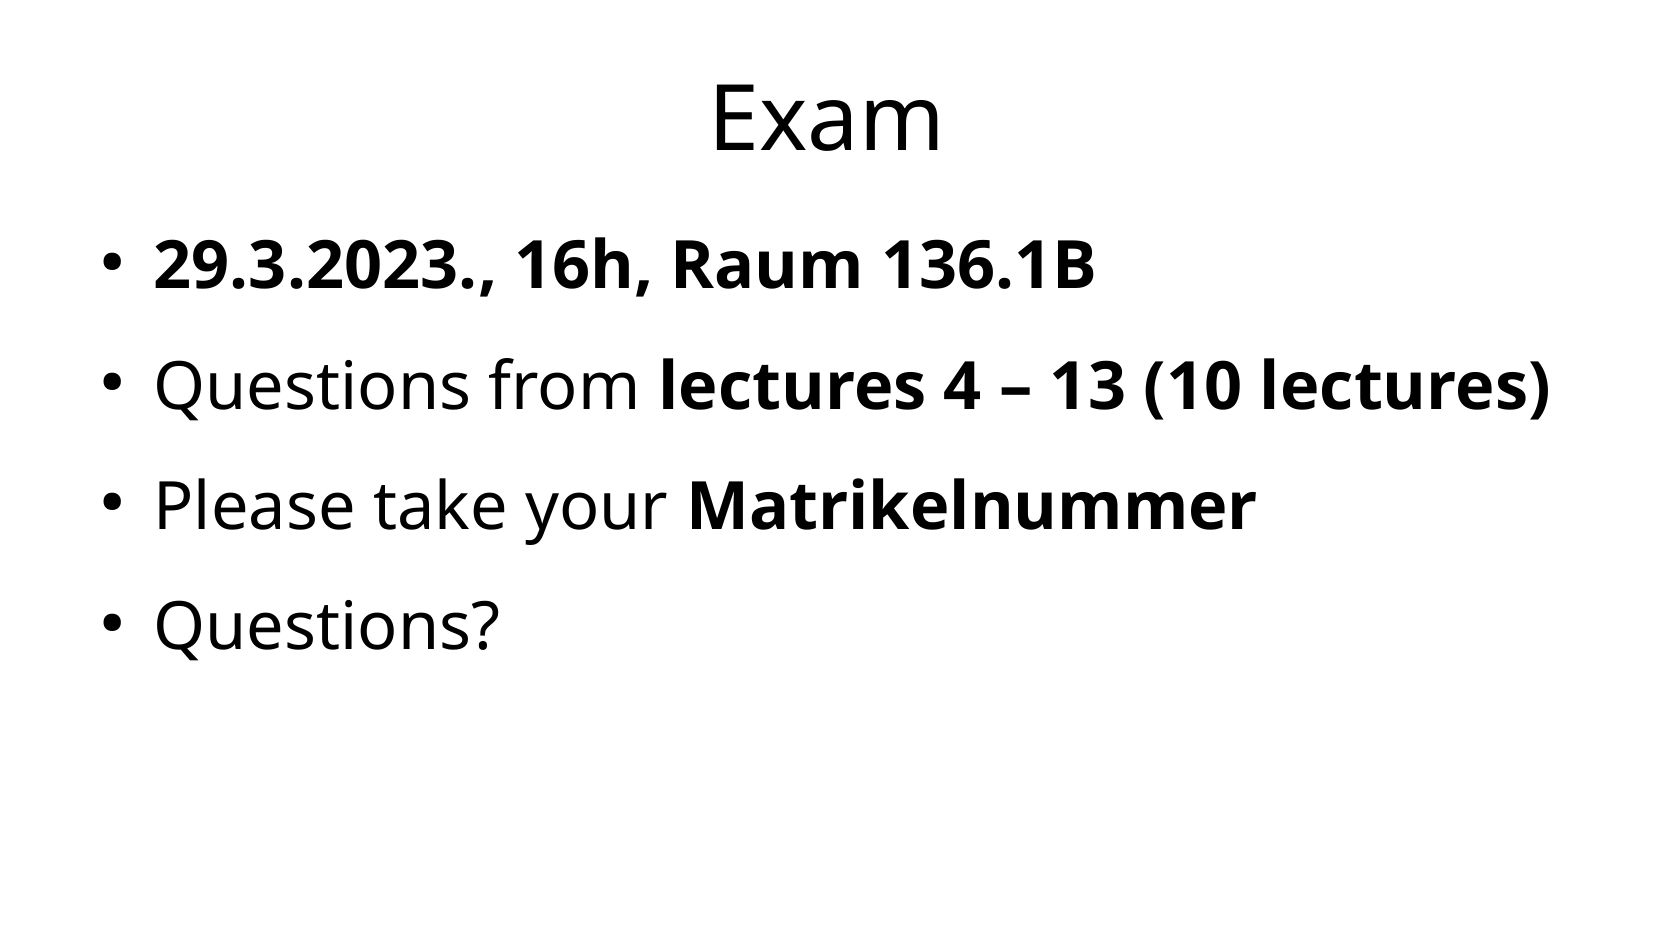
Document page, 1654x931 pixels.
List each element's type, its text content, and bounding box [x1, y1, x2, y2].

title Exam [82, 37, 1571, 193]
list 29.3.2023., 16h, Raum 136.1B Questions from lectures 4 – 13 (10 lectures) Please take your Matrikelnummer Questions? [82, 217, 1571, 758]
